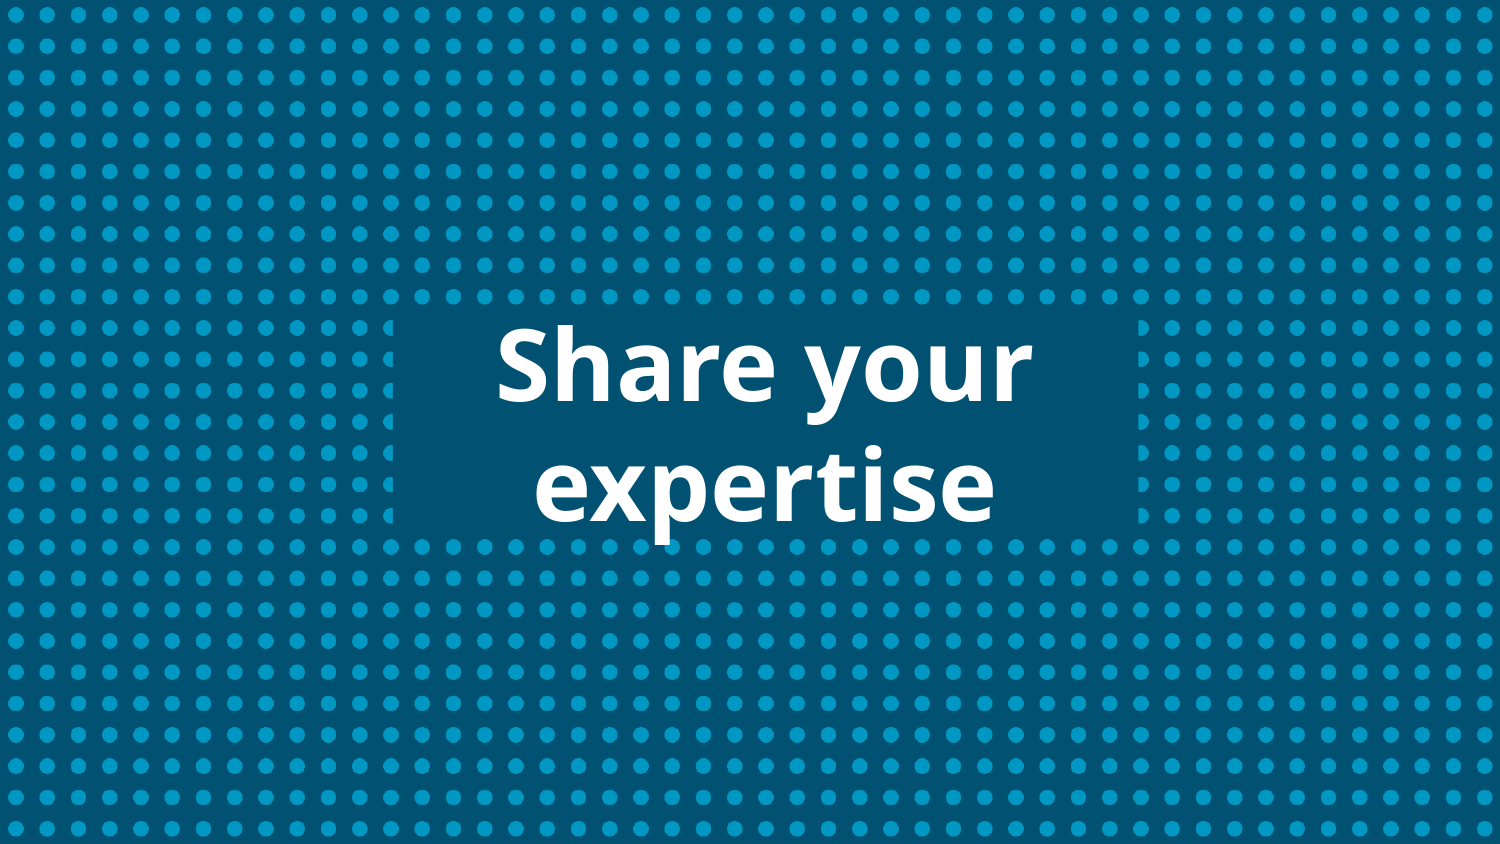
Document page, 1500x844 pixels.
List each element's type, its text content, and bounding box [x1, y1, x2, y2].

title Share your expertise [392, 317, 1139, 527]
